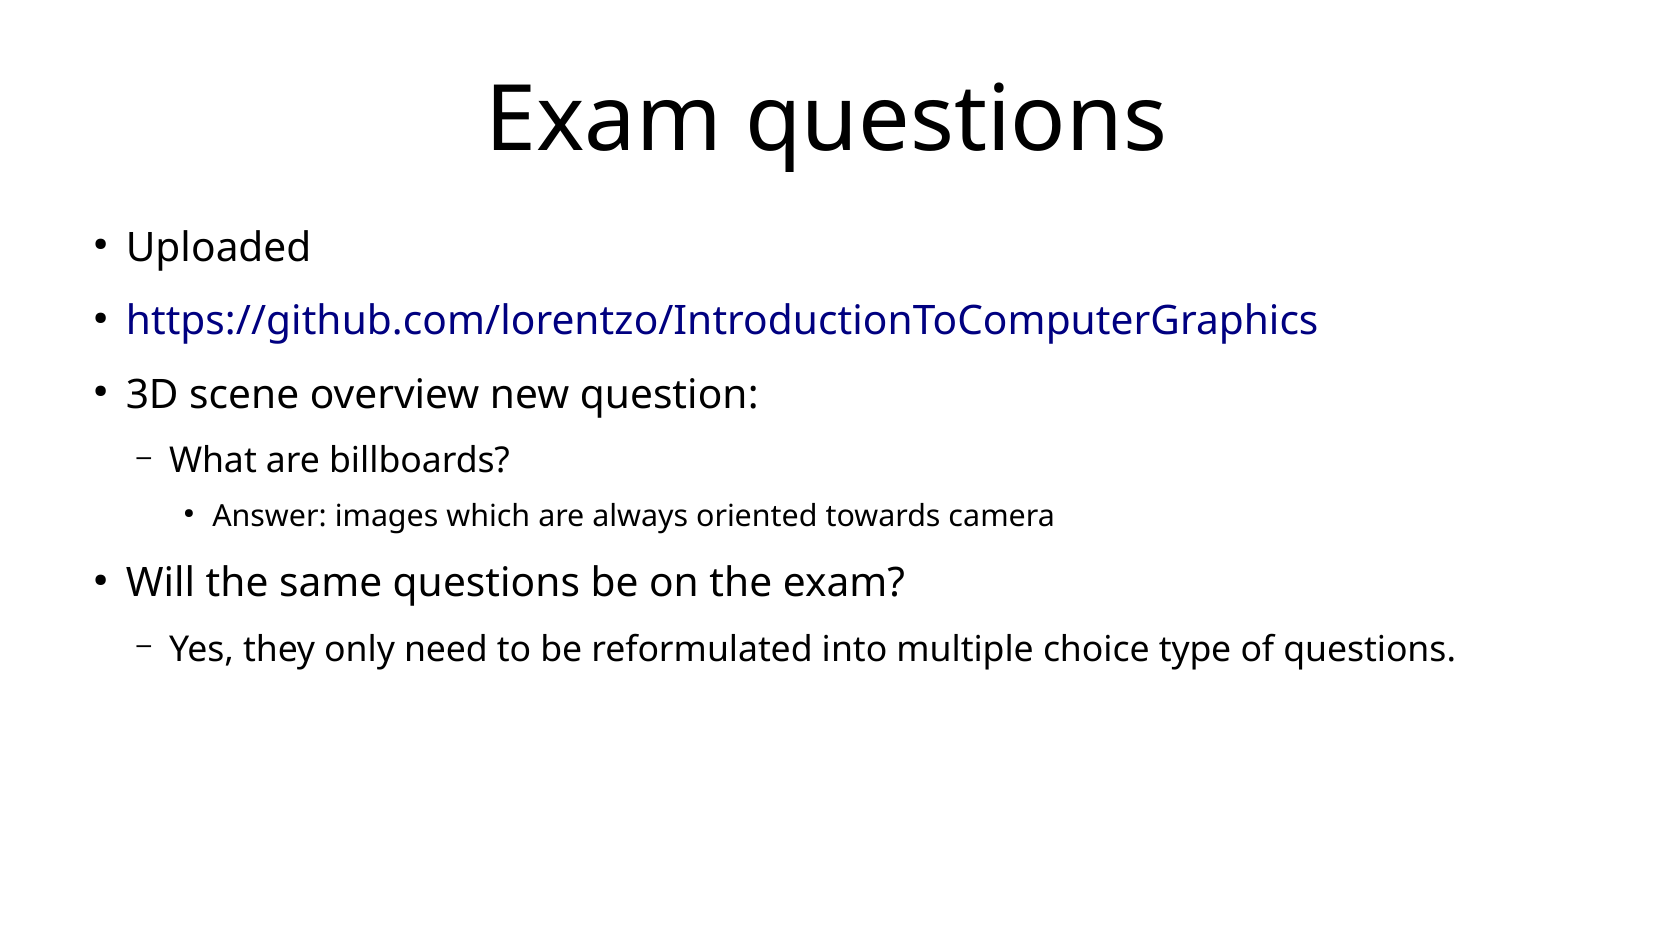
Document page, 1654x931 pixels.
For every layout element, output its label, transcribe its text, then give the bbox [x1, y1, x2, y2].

title Exam questions [82, 37, 1571, 193]
list Uploaded https://github.com/lorentzo/IntroductionToComputerGraphics 3D scene overview new question: What are billboards? Answer: images which are always oriented towards camera Will the same questions be on the exam? Yes, they only need to be reformulated into multiple choice type of questions. [82, 217, 1571, 676]
